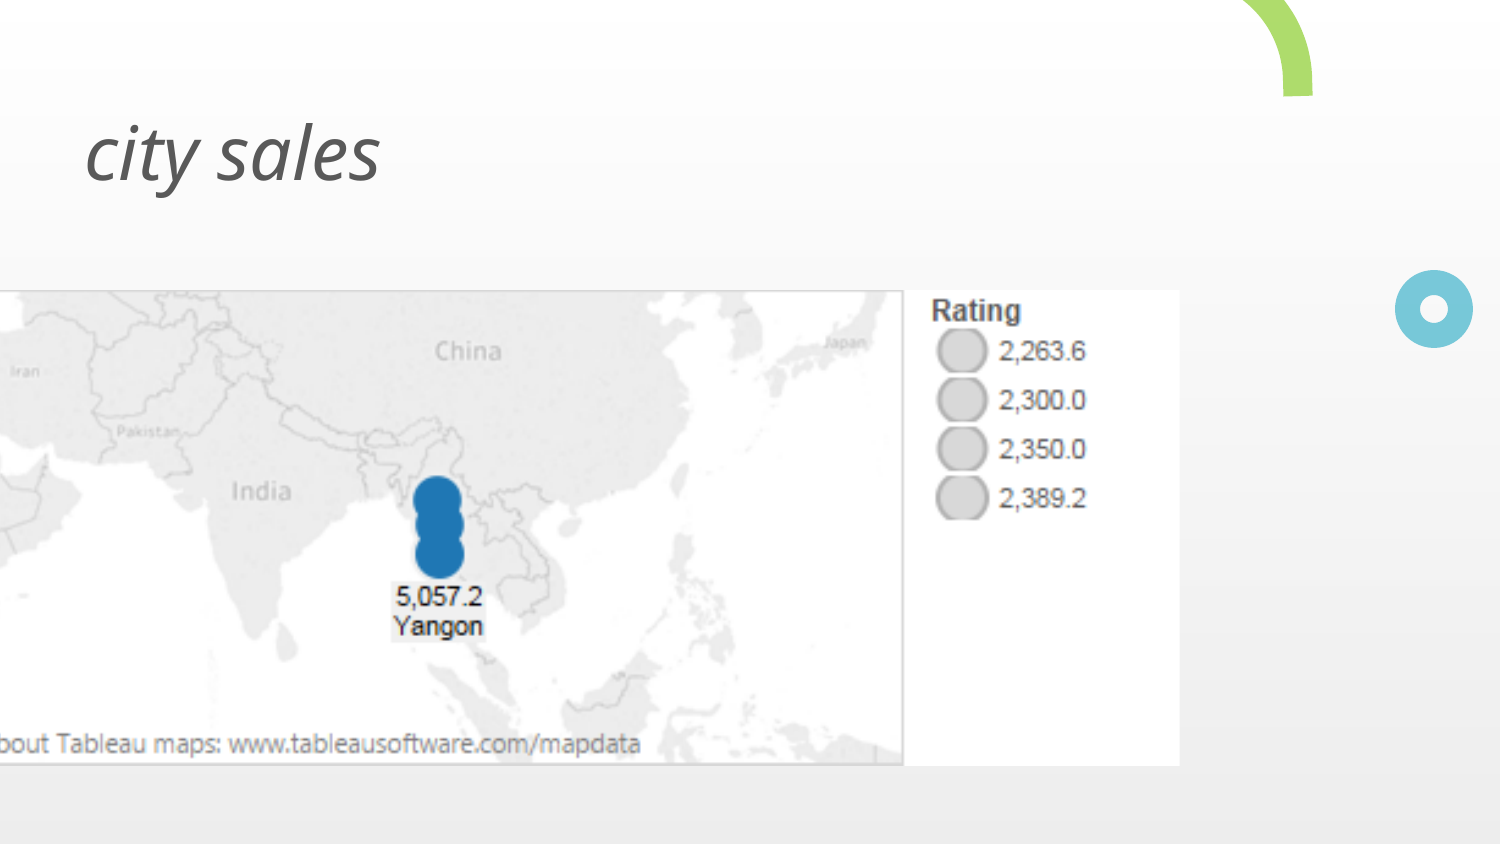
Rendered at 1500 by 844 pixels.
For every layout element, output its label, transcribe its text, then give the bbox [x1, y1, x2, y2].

title city sales [69, 98, 1181, 280]
subtitle [75, 262, 1426, 844]
subtitle [1421, 299, 1426, 319]
picture [0, 290, 1180, 766]
